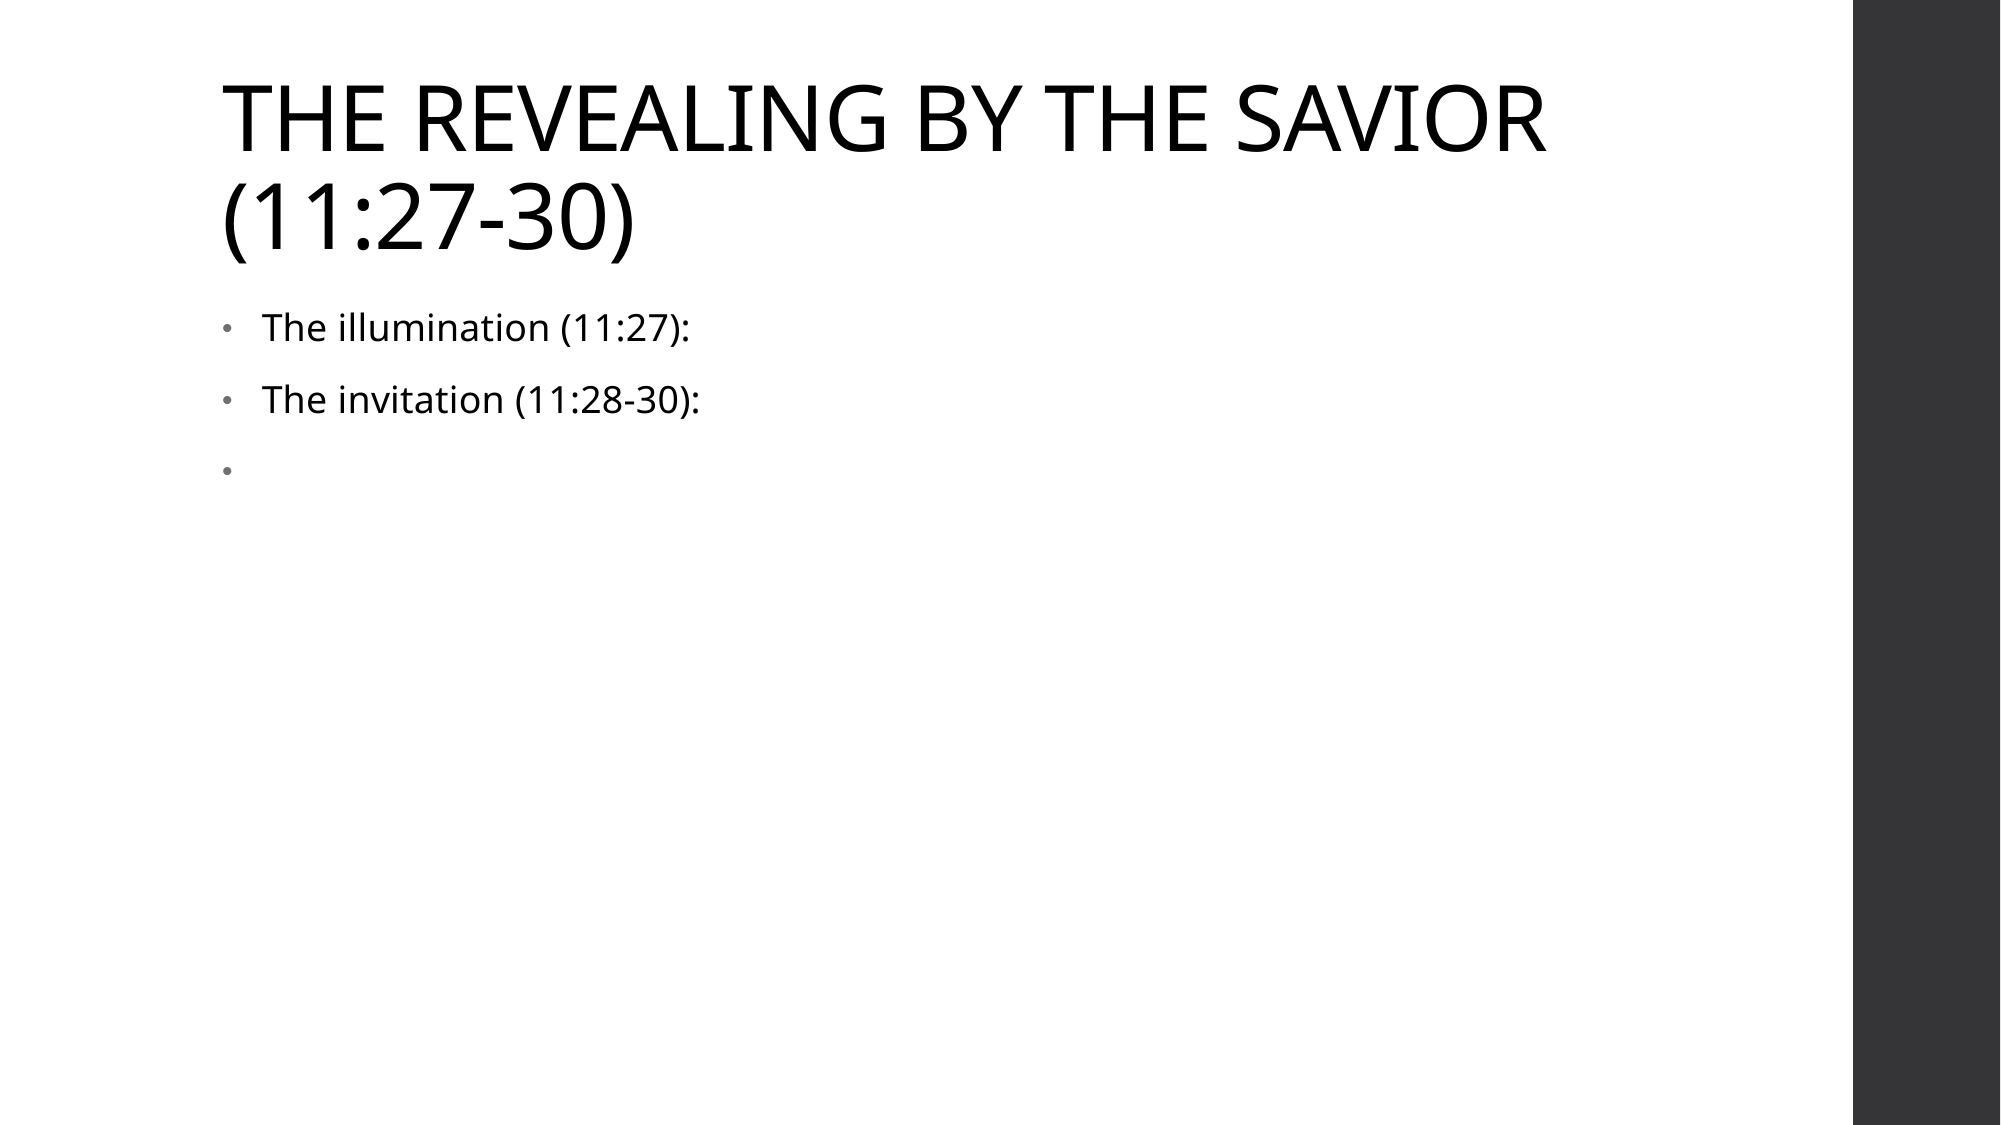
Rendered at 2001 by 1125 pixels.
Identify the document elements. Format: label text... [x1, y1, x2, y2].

title THE REVEALING BY THE SAVIOR (11:27-30) [206, 60, 1797, 278]
list The illumination (11:27): The invitation (11:28-30): [206, 299, 1617, 1014]
